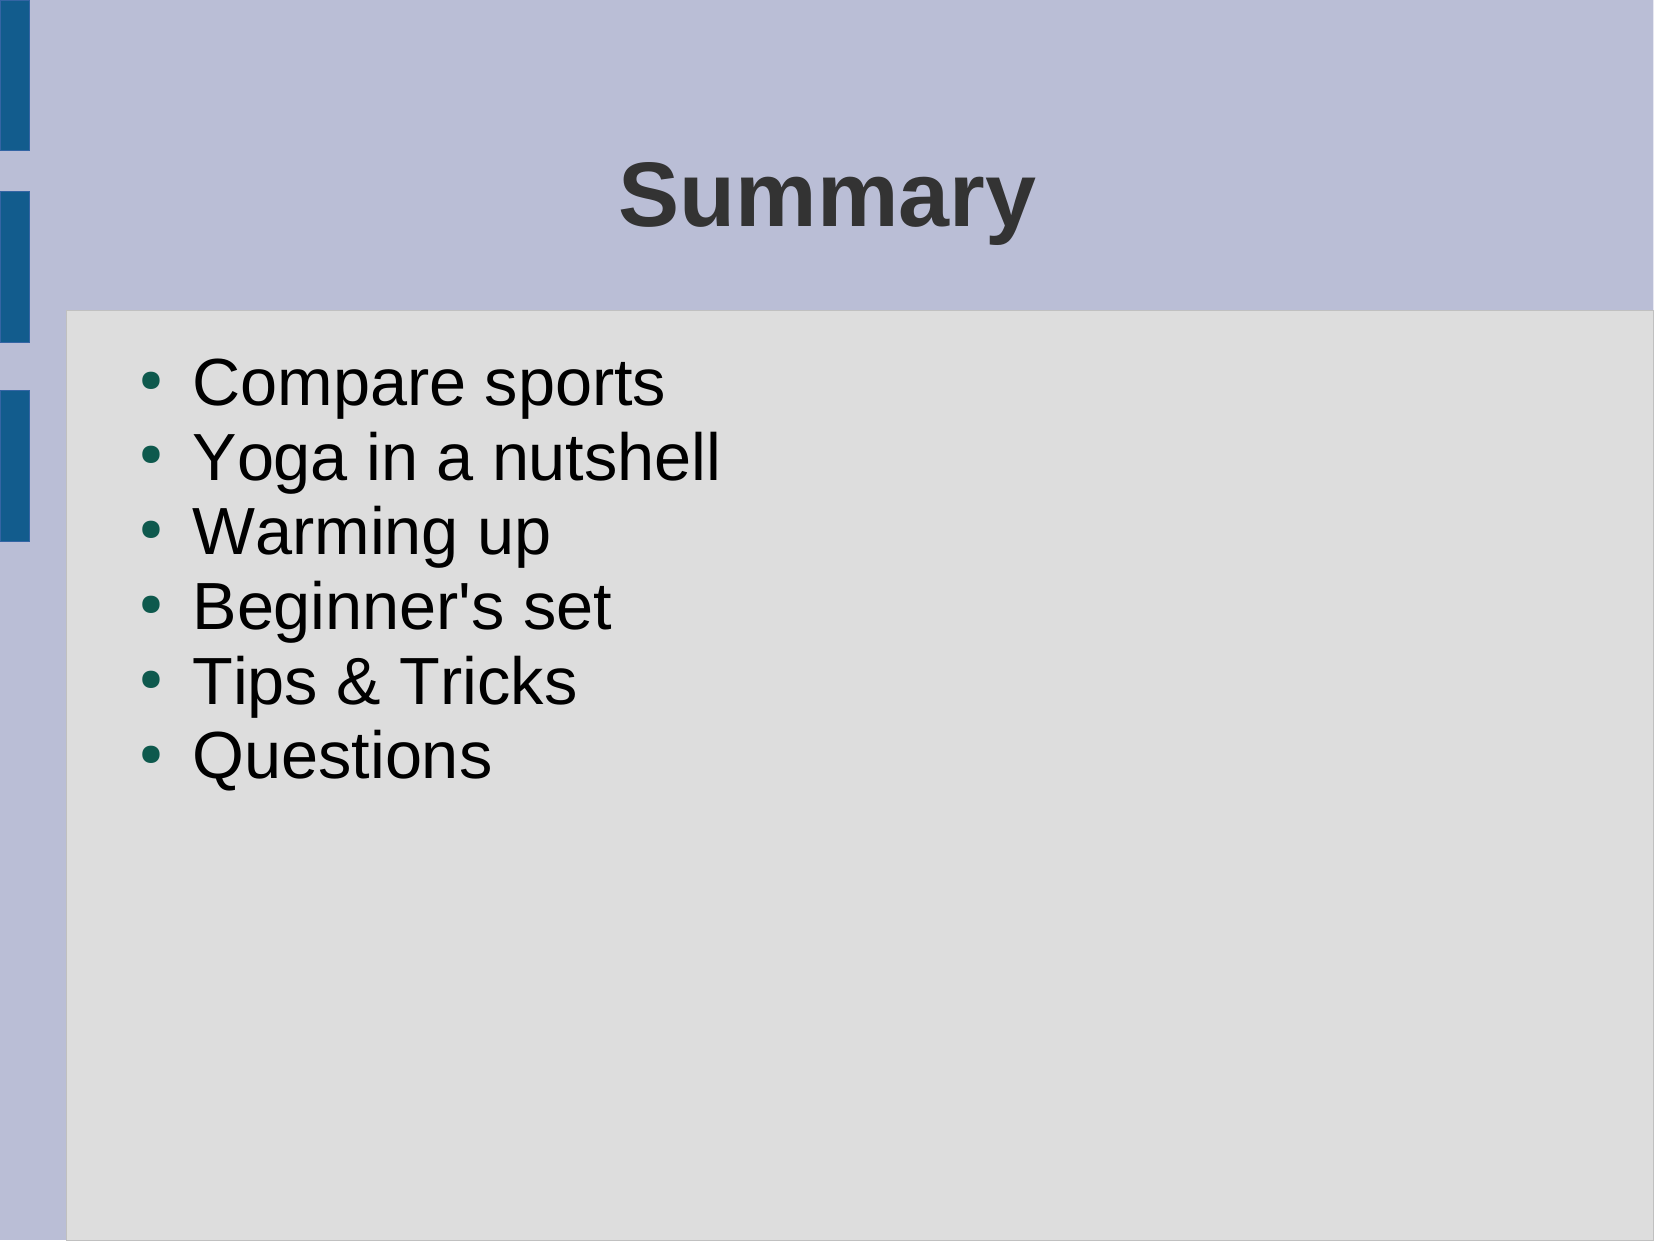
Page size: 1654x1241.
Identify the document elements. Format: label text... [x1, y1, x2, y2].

title Summary [121, 91, 1534, 299]
list Compare sports Yoga in a nutshell Warming up Beginner's set Tips & Tricks Questions [121, 344, 1534, 1127]
